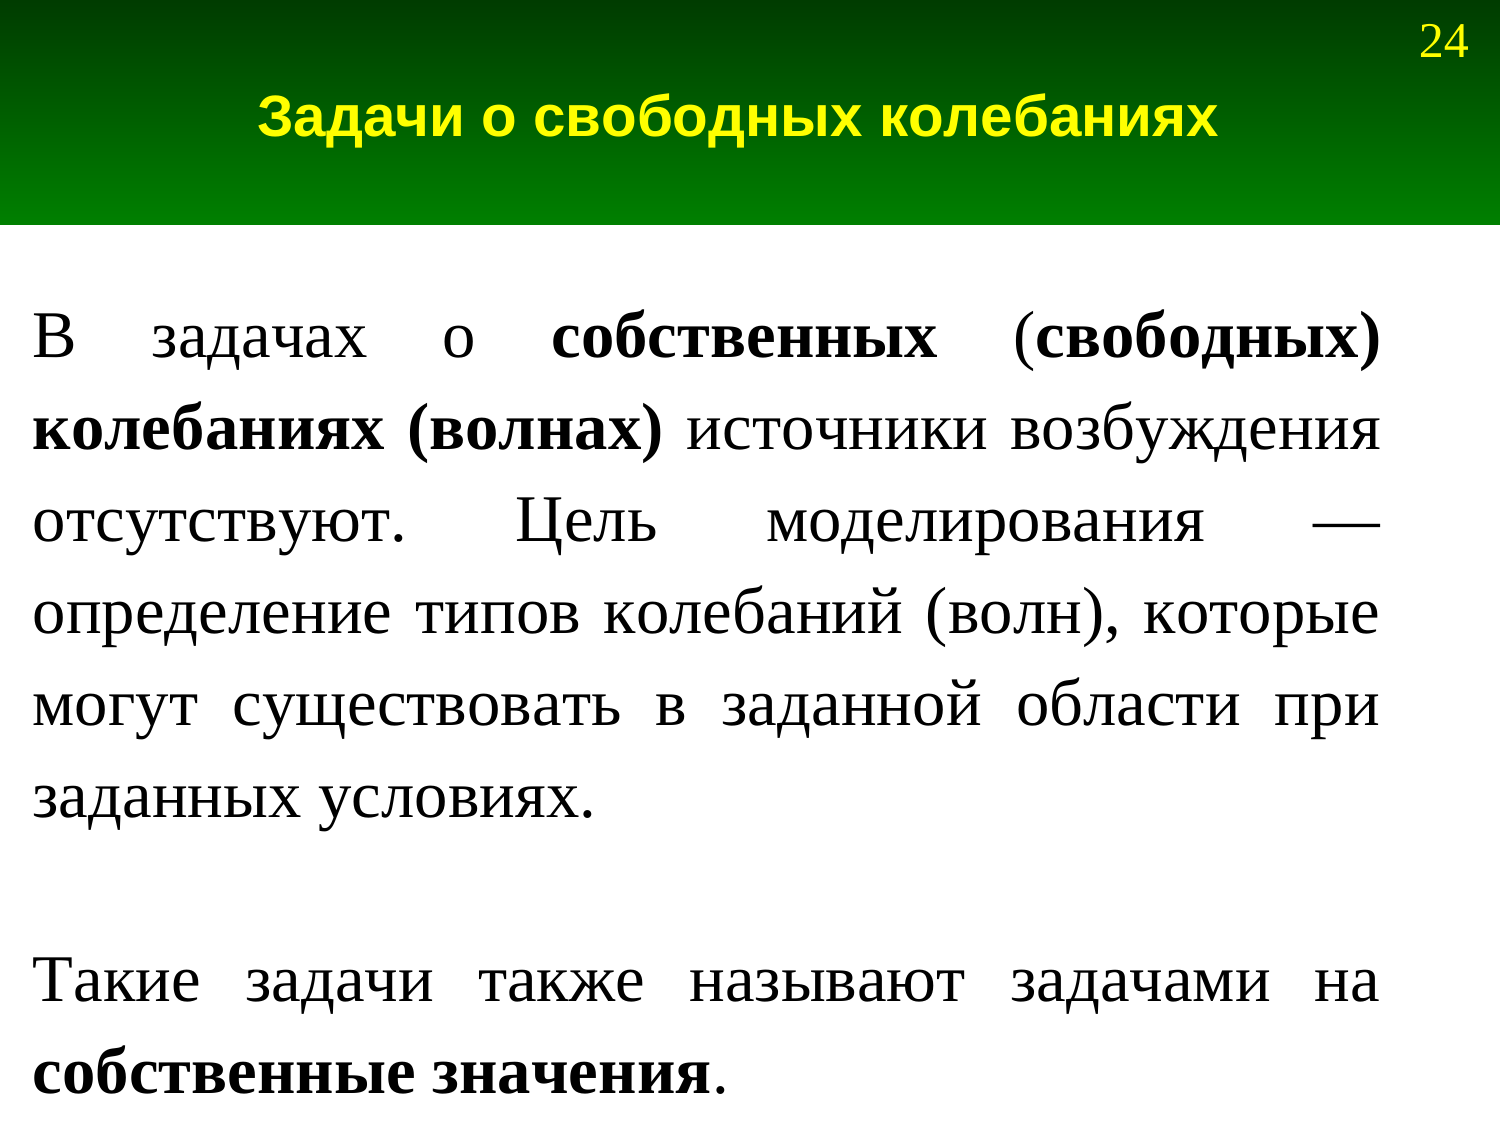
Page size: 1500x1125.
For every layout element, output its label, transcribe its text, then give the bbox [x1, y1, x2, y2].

title Задачи о свободных колебаниях [88, 18, 1389, 207]
text_box В задачах о собственных (свободных) колебаниях (волнах) источники возбуждения отсутствуют. Цель моделирования — определение типов колебаний (волн), которые могут существовать в заданной области при заданных условиях. Такие задачи также называют задачами на собственные значения. [17, 271, 1465, 1115]
